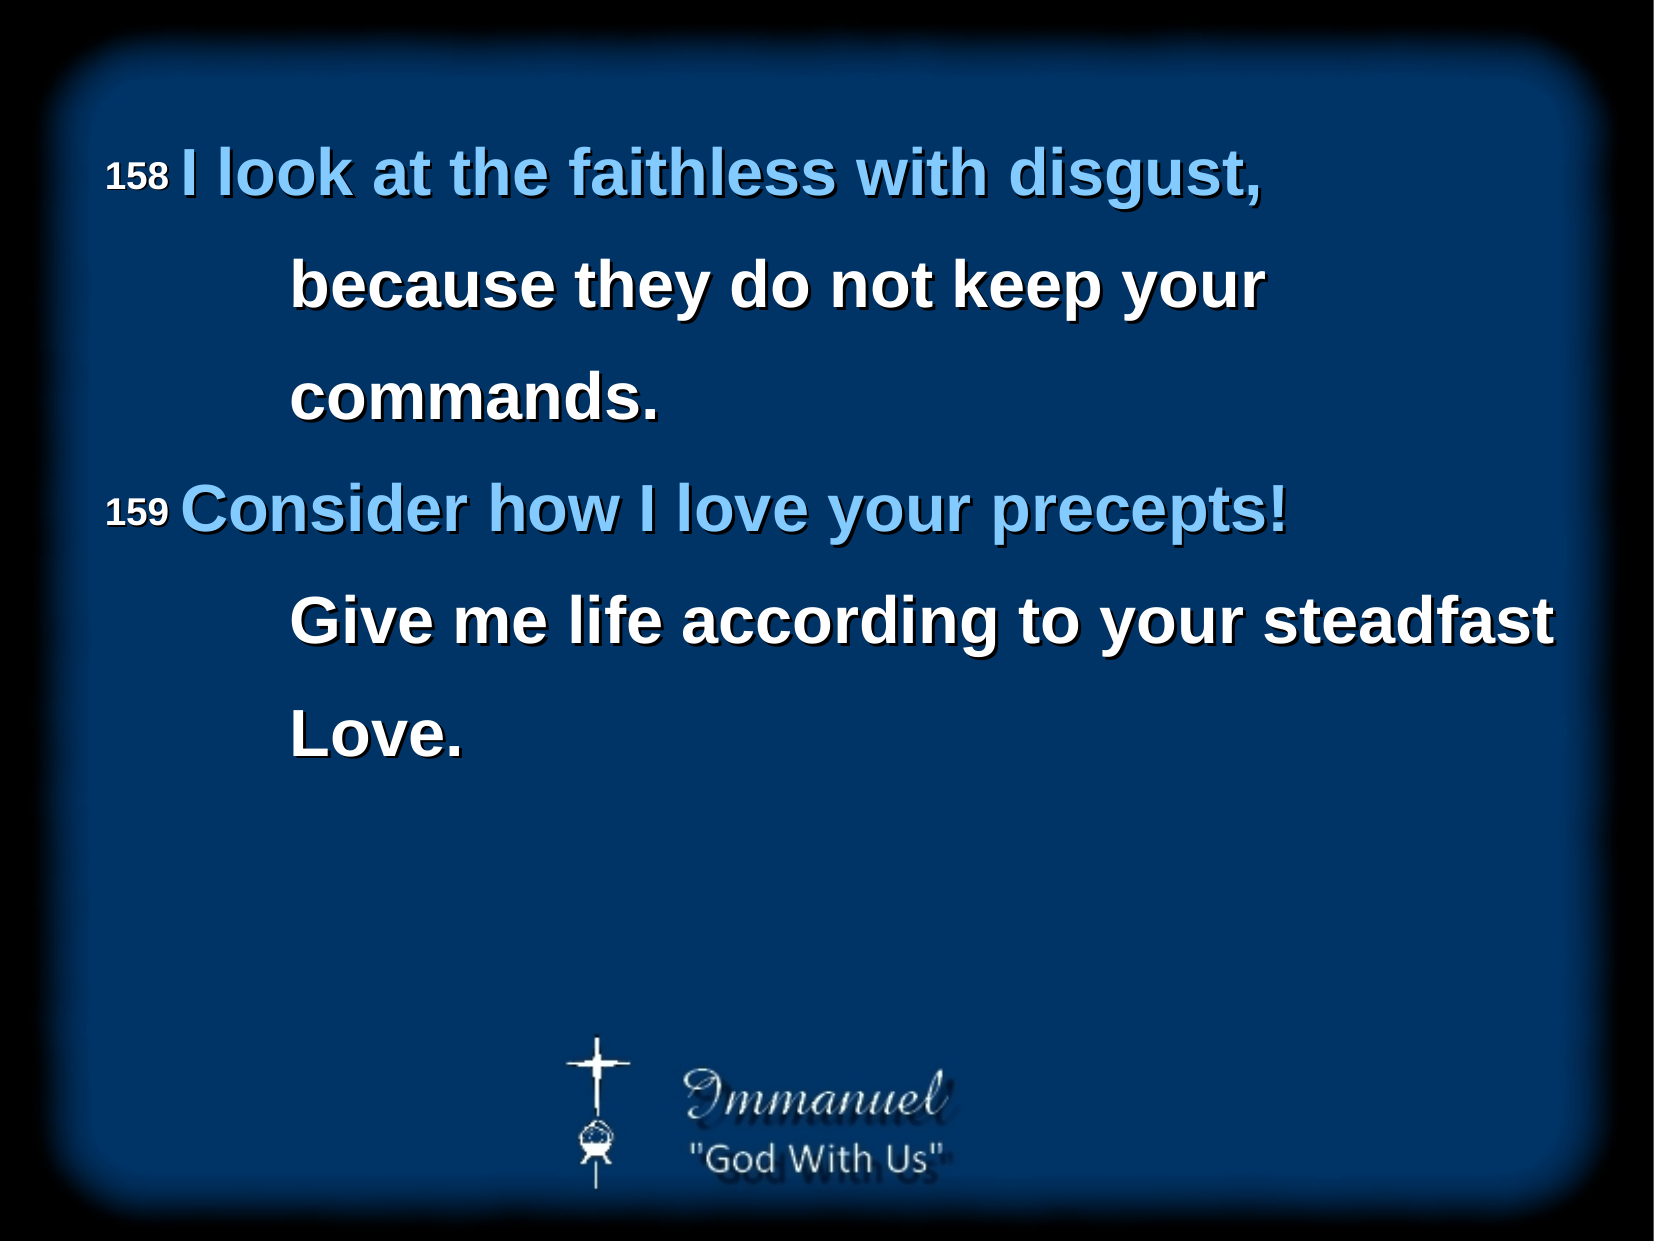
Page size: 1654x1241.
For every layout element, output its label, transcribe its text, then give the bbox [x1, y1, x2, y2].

text_box 158 I look at the faithless with disgust, because they do not keep your commands. 159 Consider how I love your precepts! Give me life according to your steadfast Love. [90, 90, 1591, 736]
picture [0, 0, 1654, 1241]
